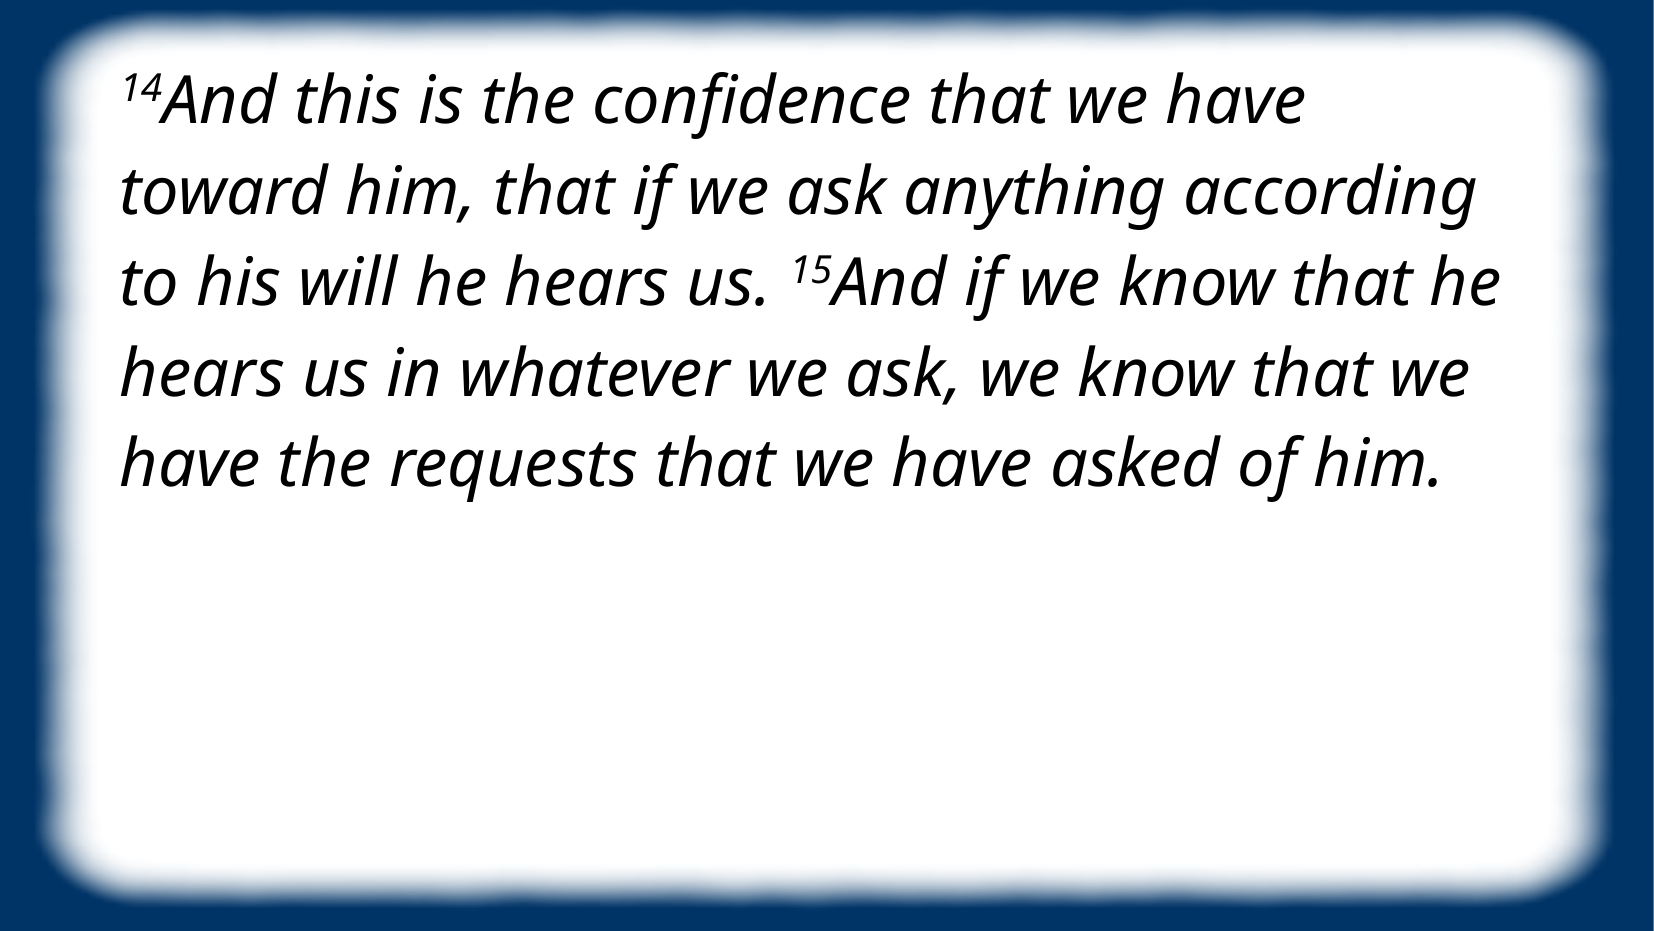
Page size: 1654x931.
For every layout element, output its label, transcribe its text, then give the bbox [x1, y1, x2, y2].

picture [0, 0, 1654, 931]
text_box 14And this is the confidence that we have toward him, that if we ask anything according to his will he hears us. 15And if we know that he hears us in whatever we ask, we know that we have the requests that we have asked of him. [105, 45, 1546, 541]
